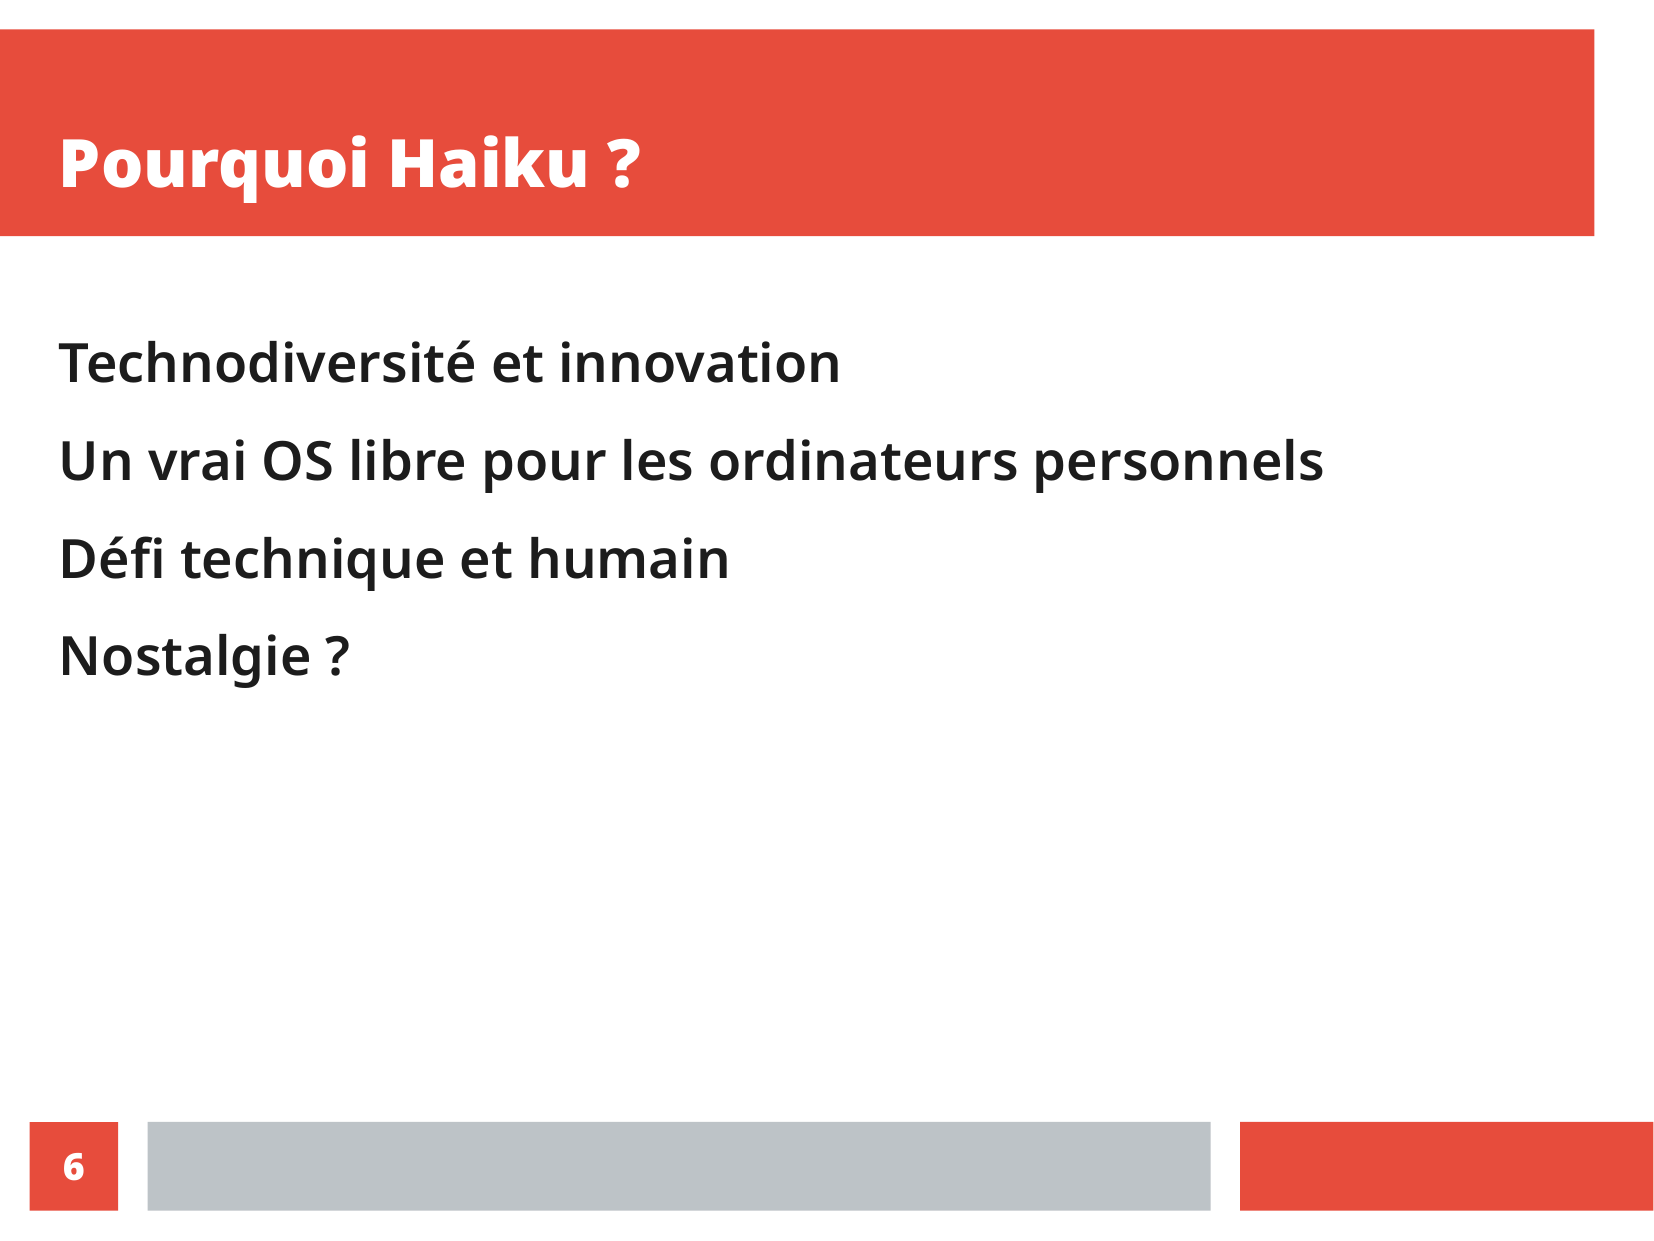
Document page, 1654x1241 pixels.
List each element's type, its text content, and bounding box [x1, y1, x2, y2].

title Pourquoi Haiku ? [59, 59, 1595, 207]
list Technodiversité et innovation Un vrai OS libre pour les ordinateurs personnels Défi technique et humain Nostalgie ? [59, 324, 1565, 1093]
